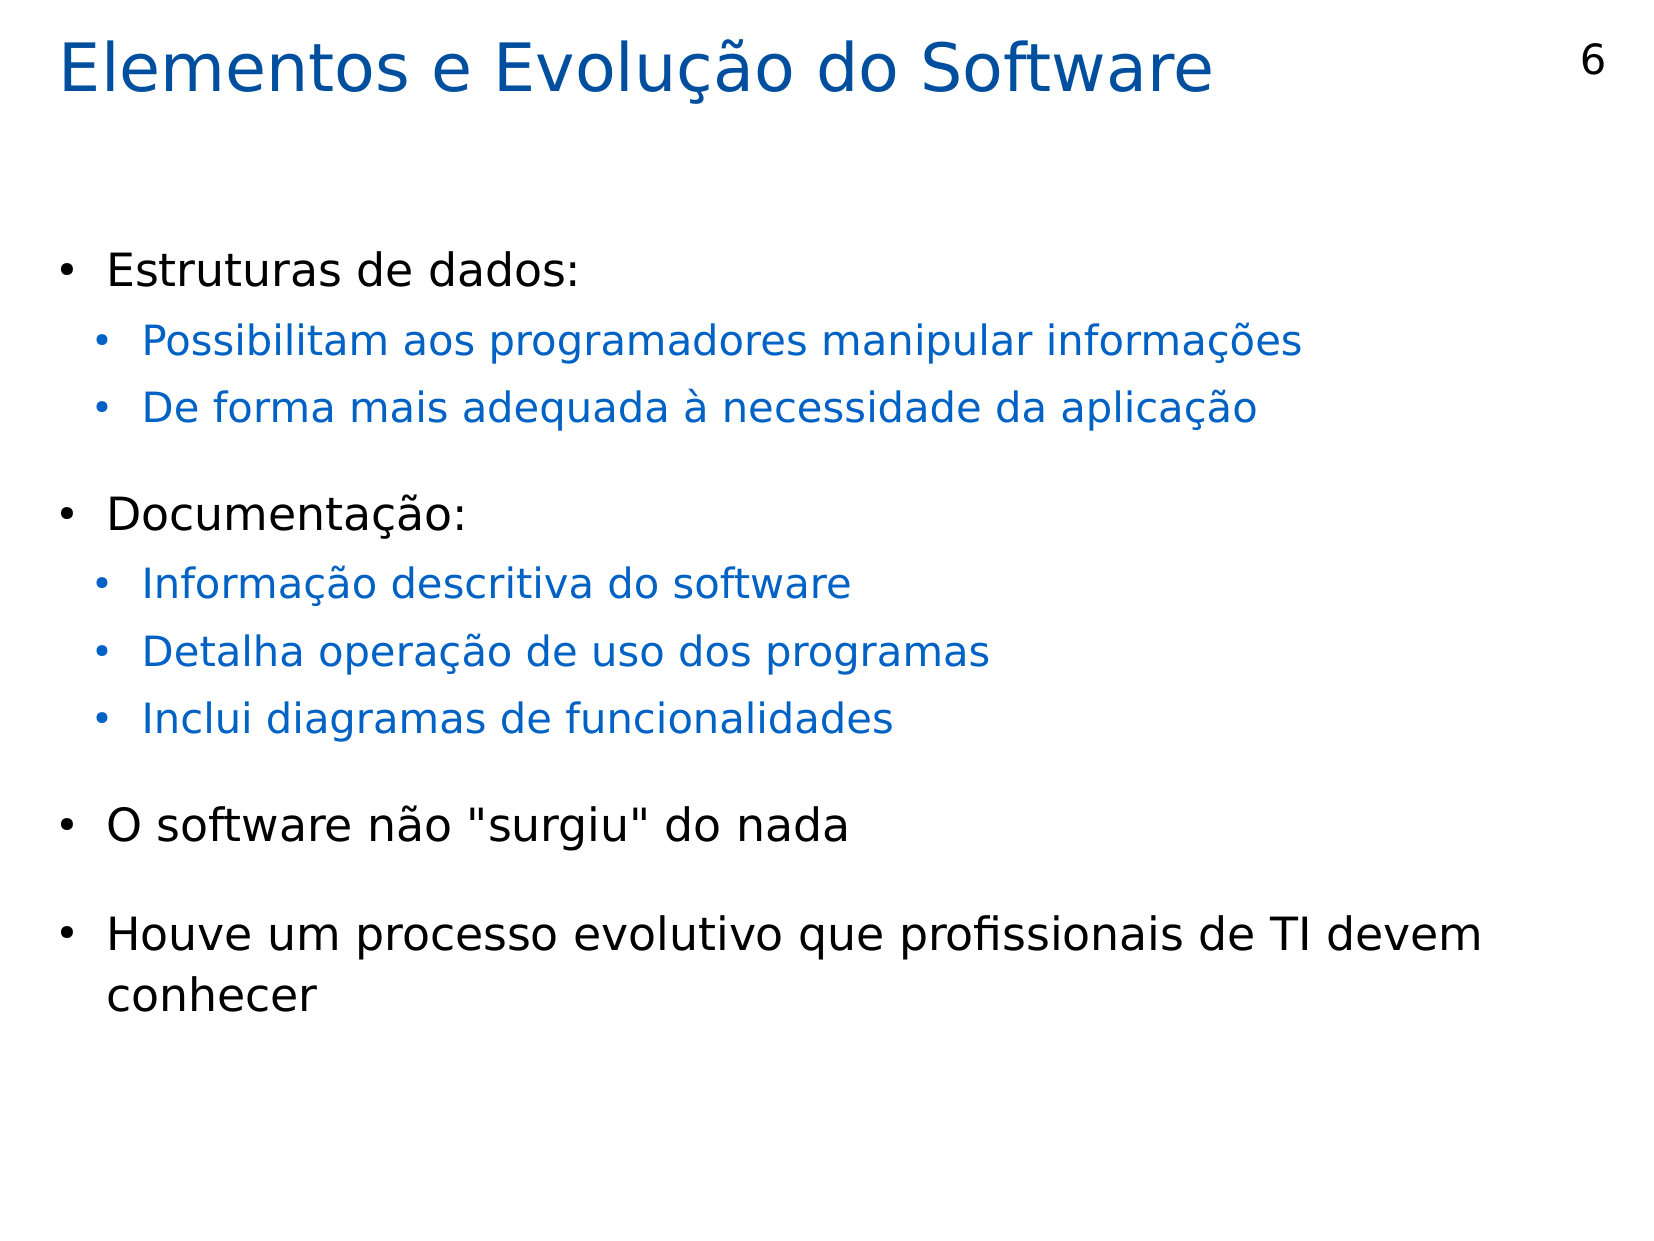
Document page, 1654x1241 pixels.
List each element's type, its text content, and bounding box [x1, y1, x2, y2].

list Estruturas de dados: Possibilitam aos programadores manipular informações De forma mais adequada à necessidade da aplicação Documentação: Informação descritiva do software Detalha operação de uso dos programas Inclui diagramas de funcionalidades O software não "surgiu" do nada Houve um processo evolutivo que profissionais de TI devem conhecer [59, 236, 1595, 1211]
title Elementos e Evolução do Software [59, 29, 1506, 148]
